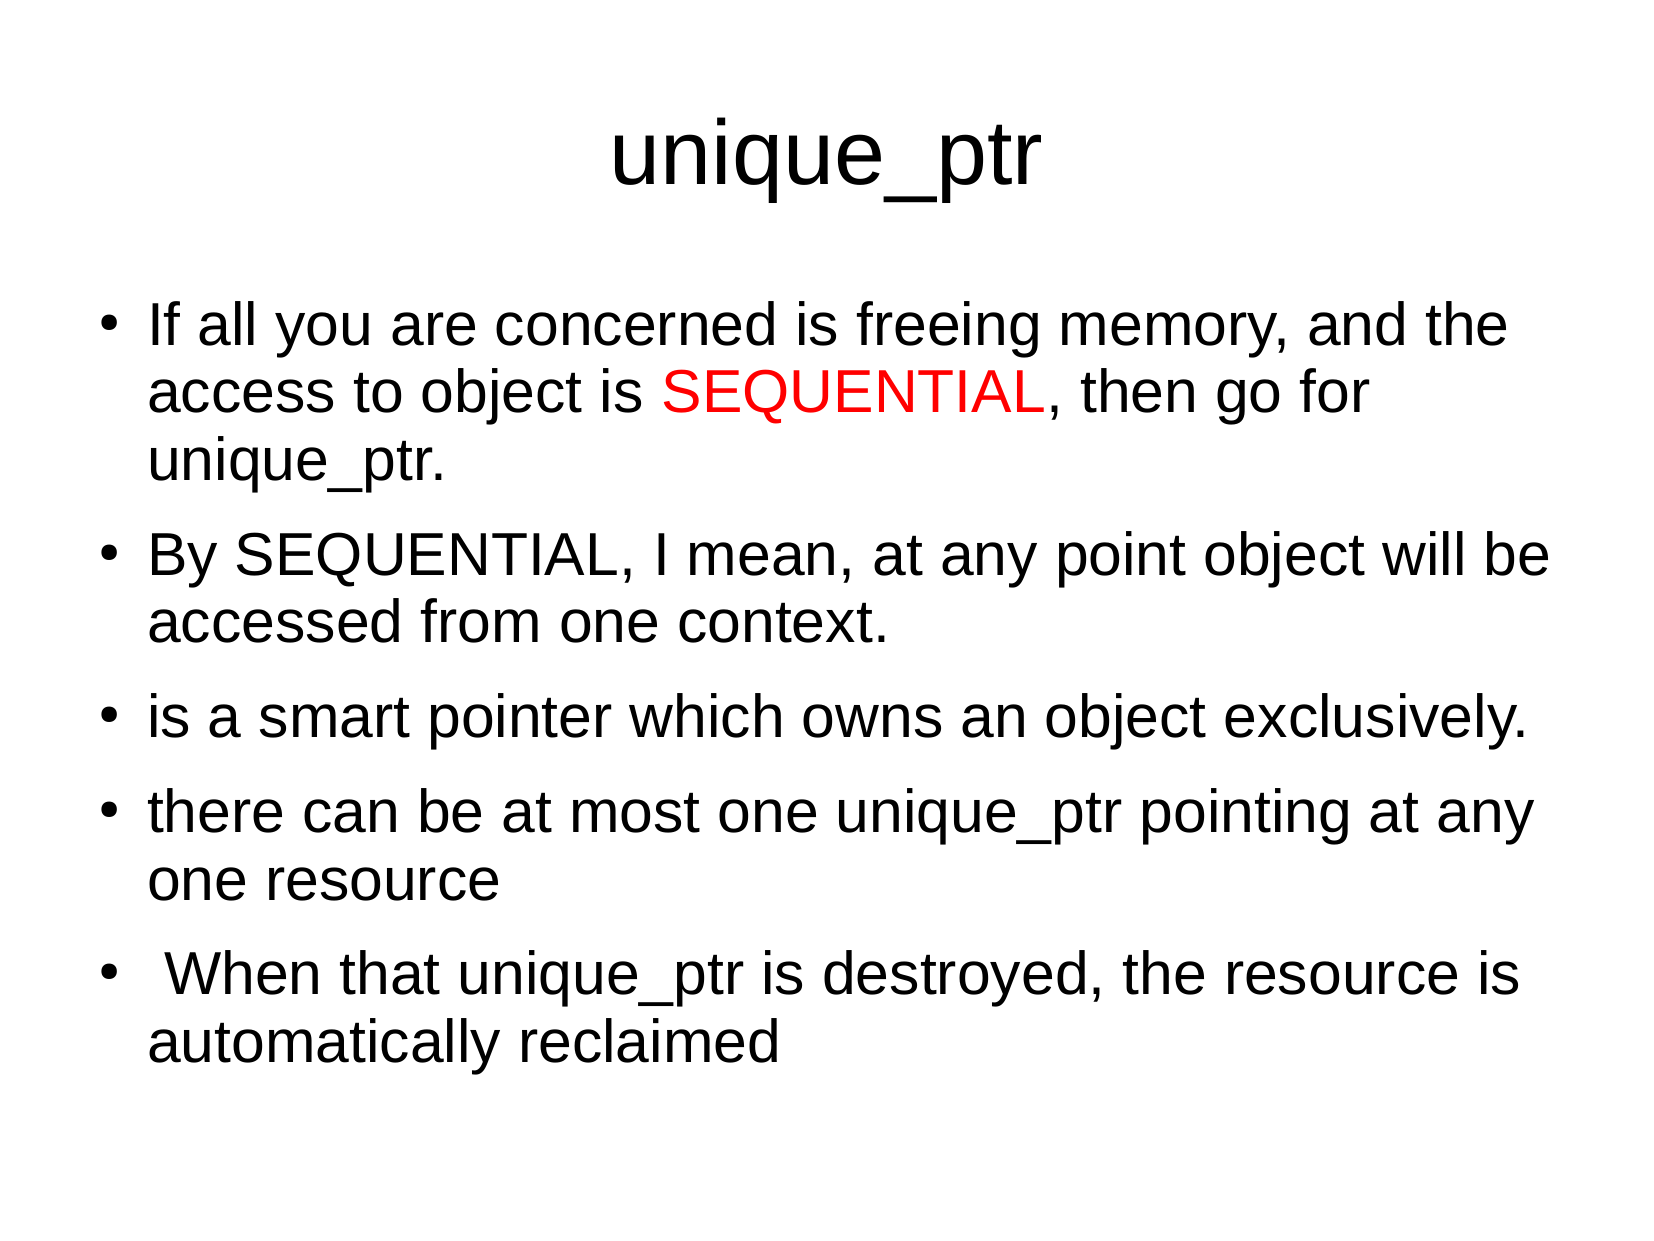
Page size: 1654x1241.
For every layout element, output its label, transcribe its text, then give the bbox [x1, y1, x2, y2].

list If all you are concerned is freeing memory, and the access to object is SEQUENTIAL, then go for unique_ptr. By SEQUENTIAL, I mean, at any point object will be accessed from one context. is a smart pointer which owns an object exclusively. there can be at most one unique_ptr pointing at any one resource When that unique_ptr is destroyed, the resource is automatically reclaimed [82, 290, 1571, 1134]
title unique_ptr [82, 49, 1571, 257]
